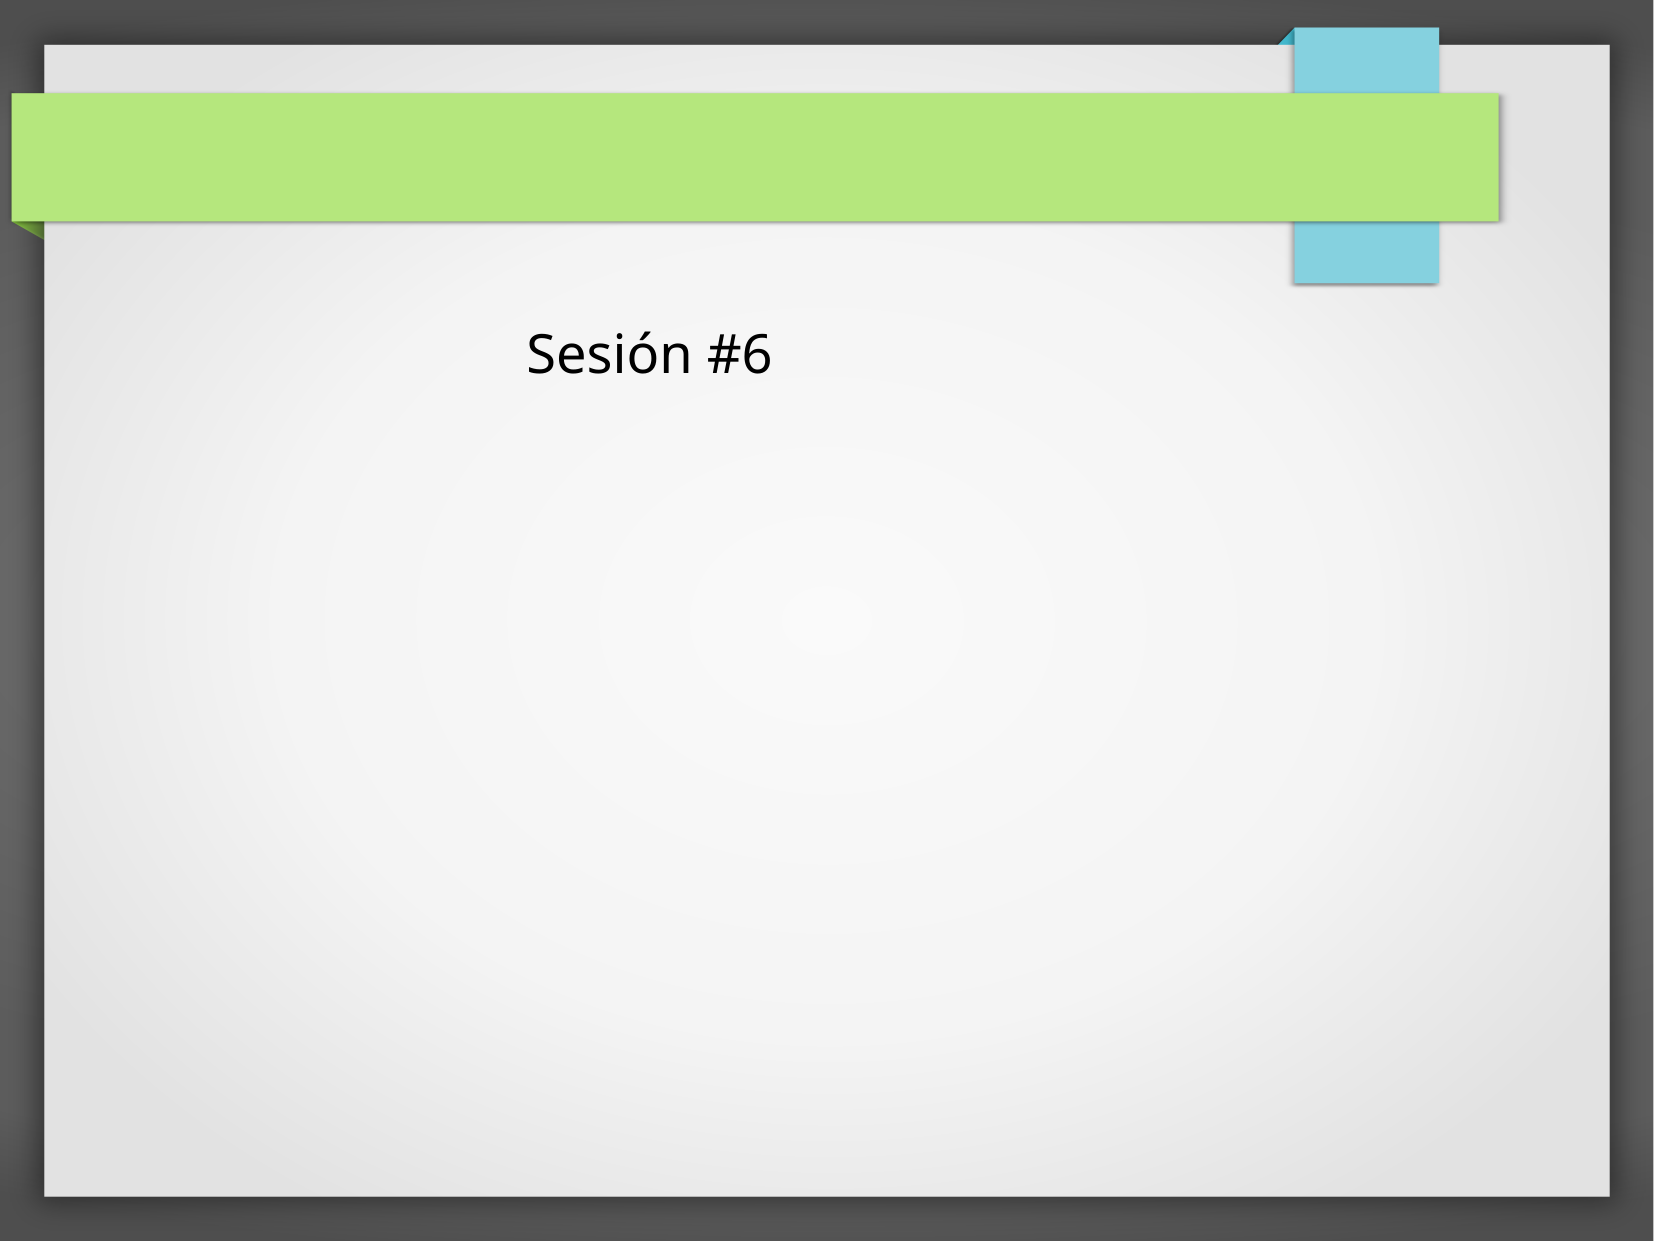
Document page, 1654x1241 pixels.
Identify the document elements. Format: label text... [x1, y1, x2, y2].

subtitle Sesión #6 [70, 106, 1229, 1063]
picture [0, 0, 1654, 1241]
